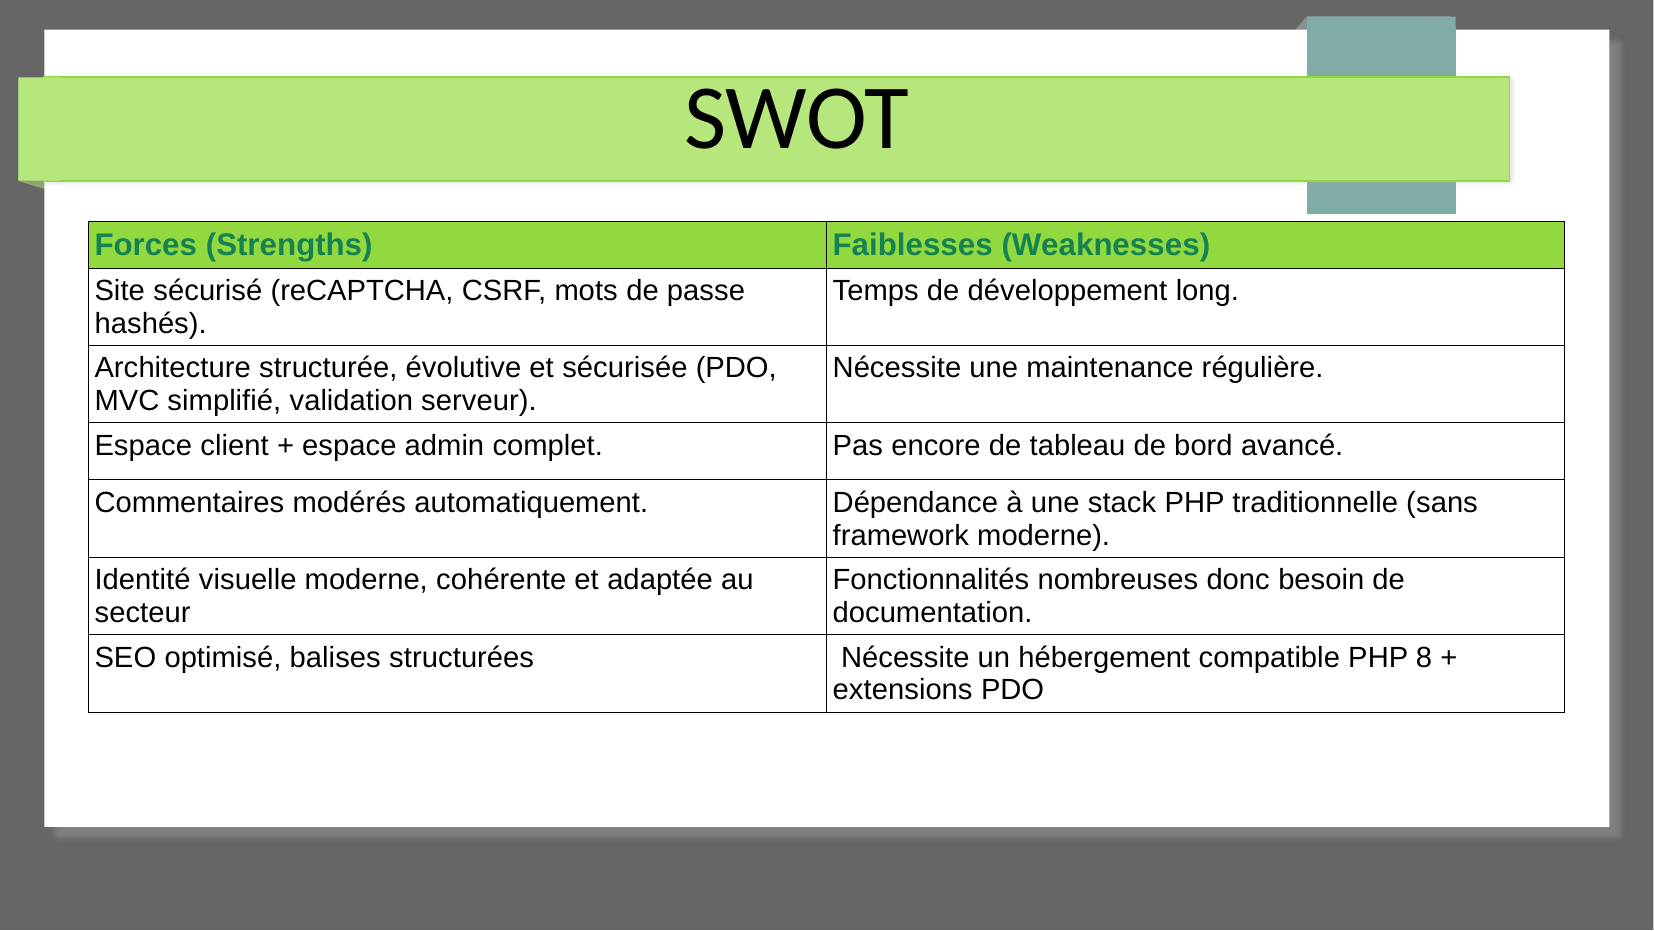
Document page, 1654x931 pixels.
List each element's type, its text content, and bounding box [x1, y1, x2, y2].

table_header Forces (Strengths) [89, 222, 826, 268]
title SWOT [88, 73, 1506, 178]
table_cell SEO optimisé, balises structurées [89, 635, 826, 712]
table_header Faiblesses (Weaknesses) [827, 222, 1564, 268]
table_cell Nécessite un hébergement compatible PHP 8 + extensions PDO [827, 635, 1564, 712]
table_cell Espace client + espace admin complet. [89, 423, 826, 479]
table_cell Fonctionnalités nombreuses donc besoin de documentation. [827, 558, 1564, 634]
table_cell Pas encore de tableau de bord avancé. [827, 423, 1564, 479]
table_cell Dépendance à une stack PHP traditionnelle (sans framework moderne). [827, 480, 1564, 557]
table_cell Commentaires modérés automatiquement. [89, 480, 826, 557]
table_cell Site sécurisé (reCAPTCHA, CSRF, mots de passe hashés). [89, 269, 826, 345]
table_cell Temps de développement long. [827, 269, 1564, 345]
table_cell Nécessite une maintenance régulière. [827, 346, 1564, 422]
table_cell Identité visuelle moderne, cohérente et adaptée au secteur [89, 558, 826, 634]
table_cell Architecture structurée, évolutive et sécurisée (PDO, MVC simplifié, validation serveur). [89, 346, 826, 422]
